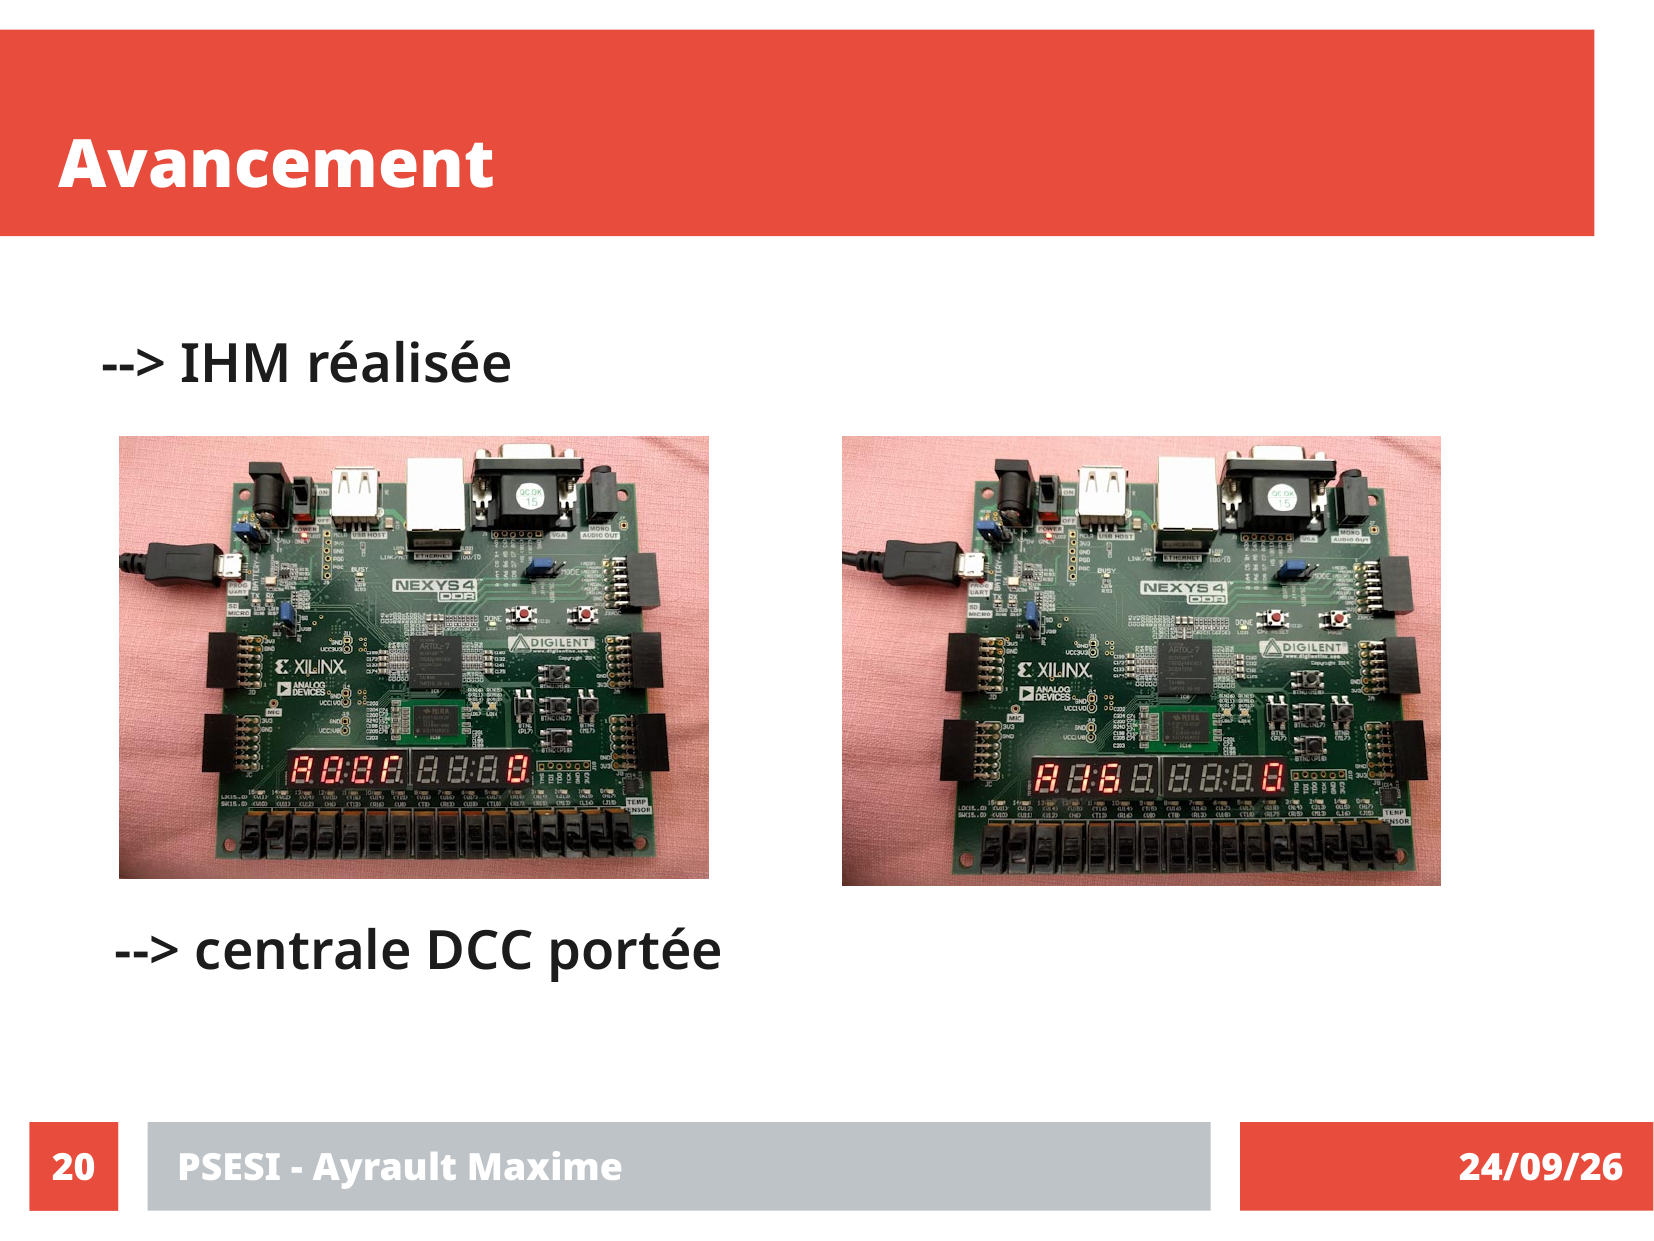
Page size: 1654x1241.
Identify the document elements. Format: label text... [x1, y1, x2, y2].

list --> IHM réalisée --> centrale DCC portée [59, 324, 1565, 1093]
picture [842, 436, 1441, 886]
picture [119, 436, 709, 879]
title Avancement [59, 59, 1595, 207]
